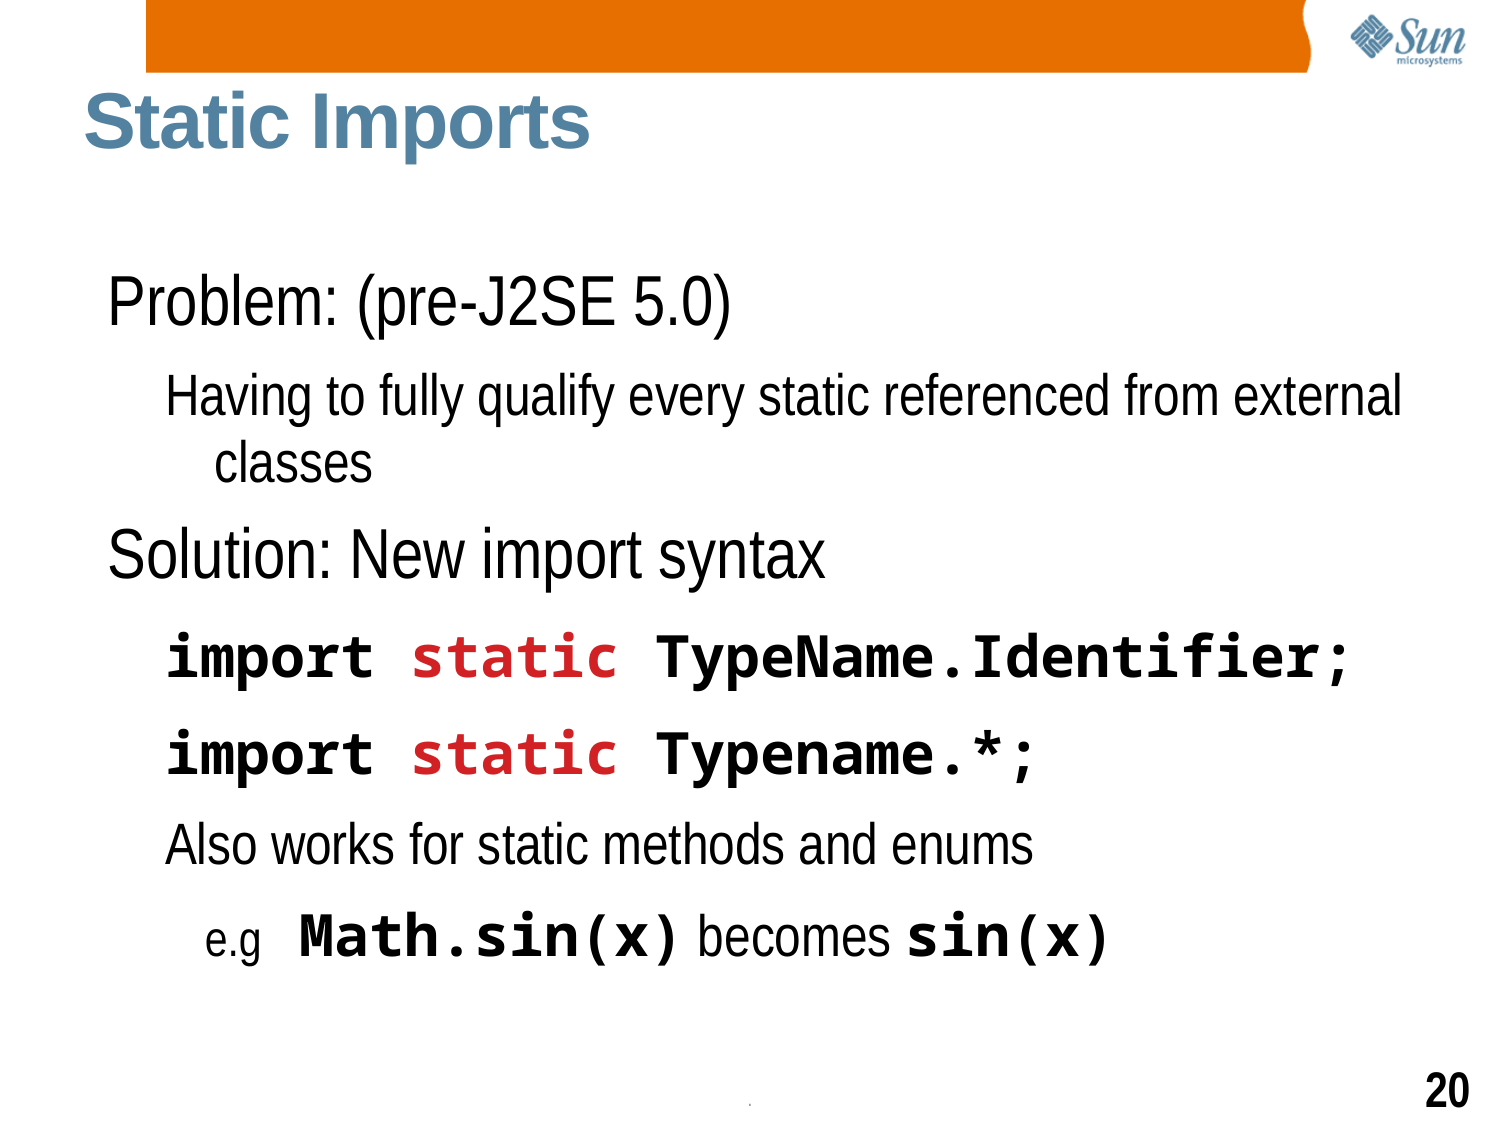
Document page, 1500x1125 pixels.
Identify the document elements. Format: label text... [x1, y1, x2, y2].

picture [146, 0, 1500, 75]
title Static Imports [83, 84, 1446, 226]
list Problem: (pre-J2SE 5.0) Having to fully qualify every static referenced from external classes Solution: New import syntax import static TypeName.Identifier; import static Typename.*; Also works for static methods and enums e.g Math.sin(x) becomes sin(x) [88, 259, 1452, 968]
